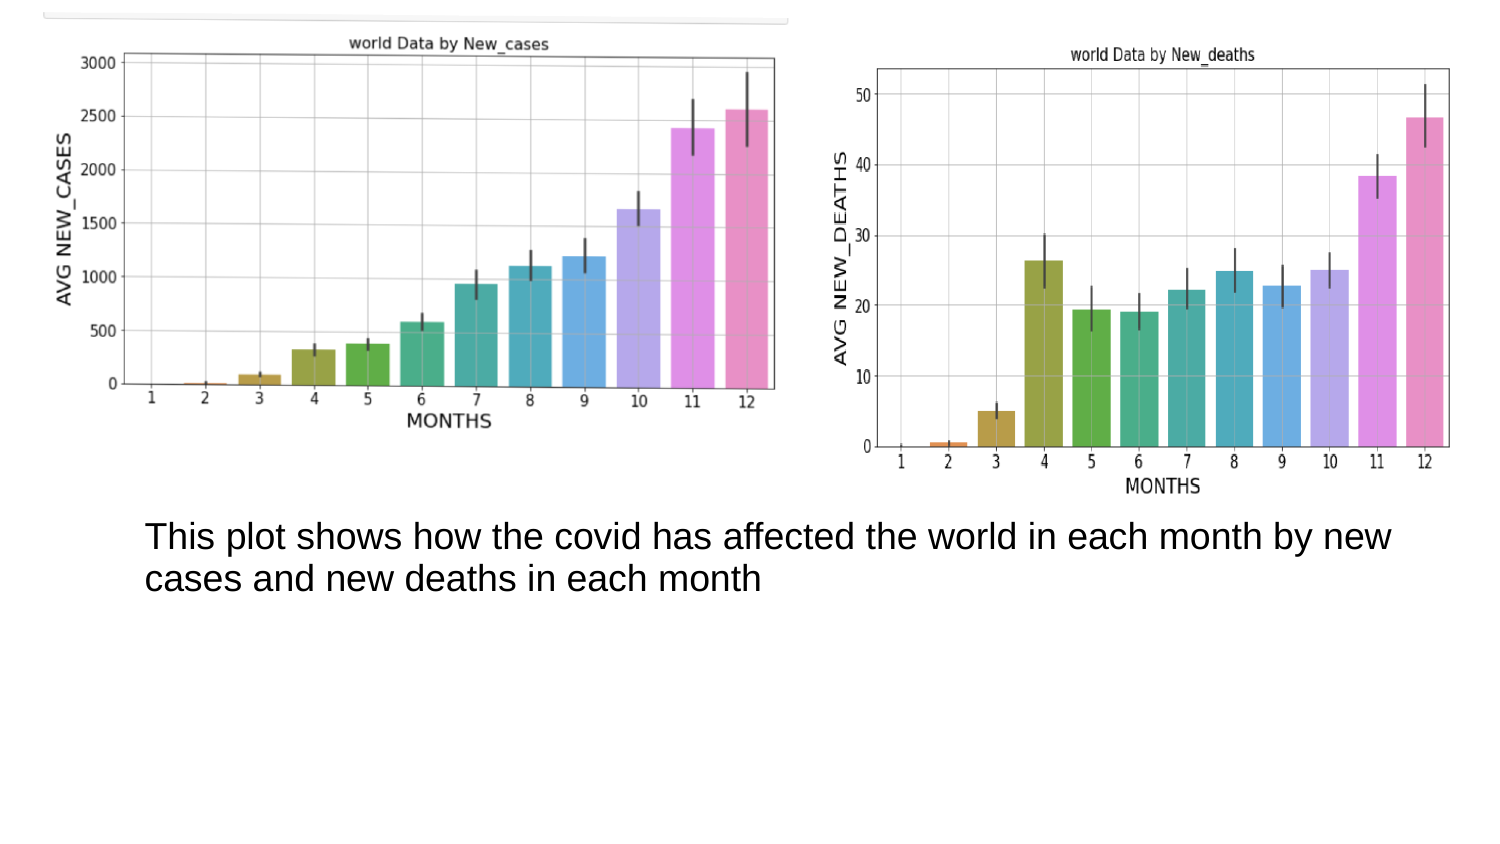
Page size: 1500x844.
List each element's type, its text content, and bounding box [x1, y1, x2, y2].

picture [4, 11, 1477, 508]
text_box This plot shows how the covid has affected the world in each month by new cases and new deaths in each month [129, 507, 1453, 607]
